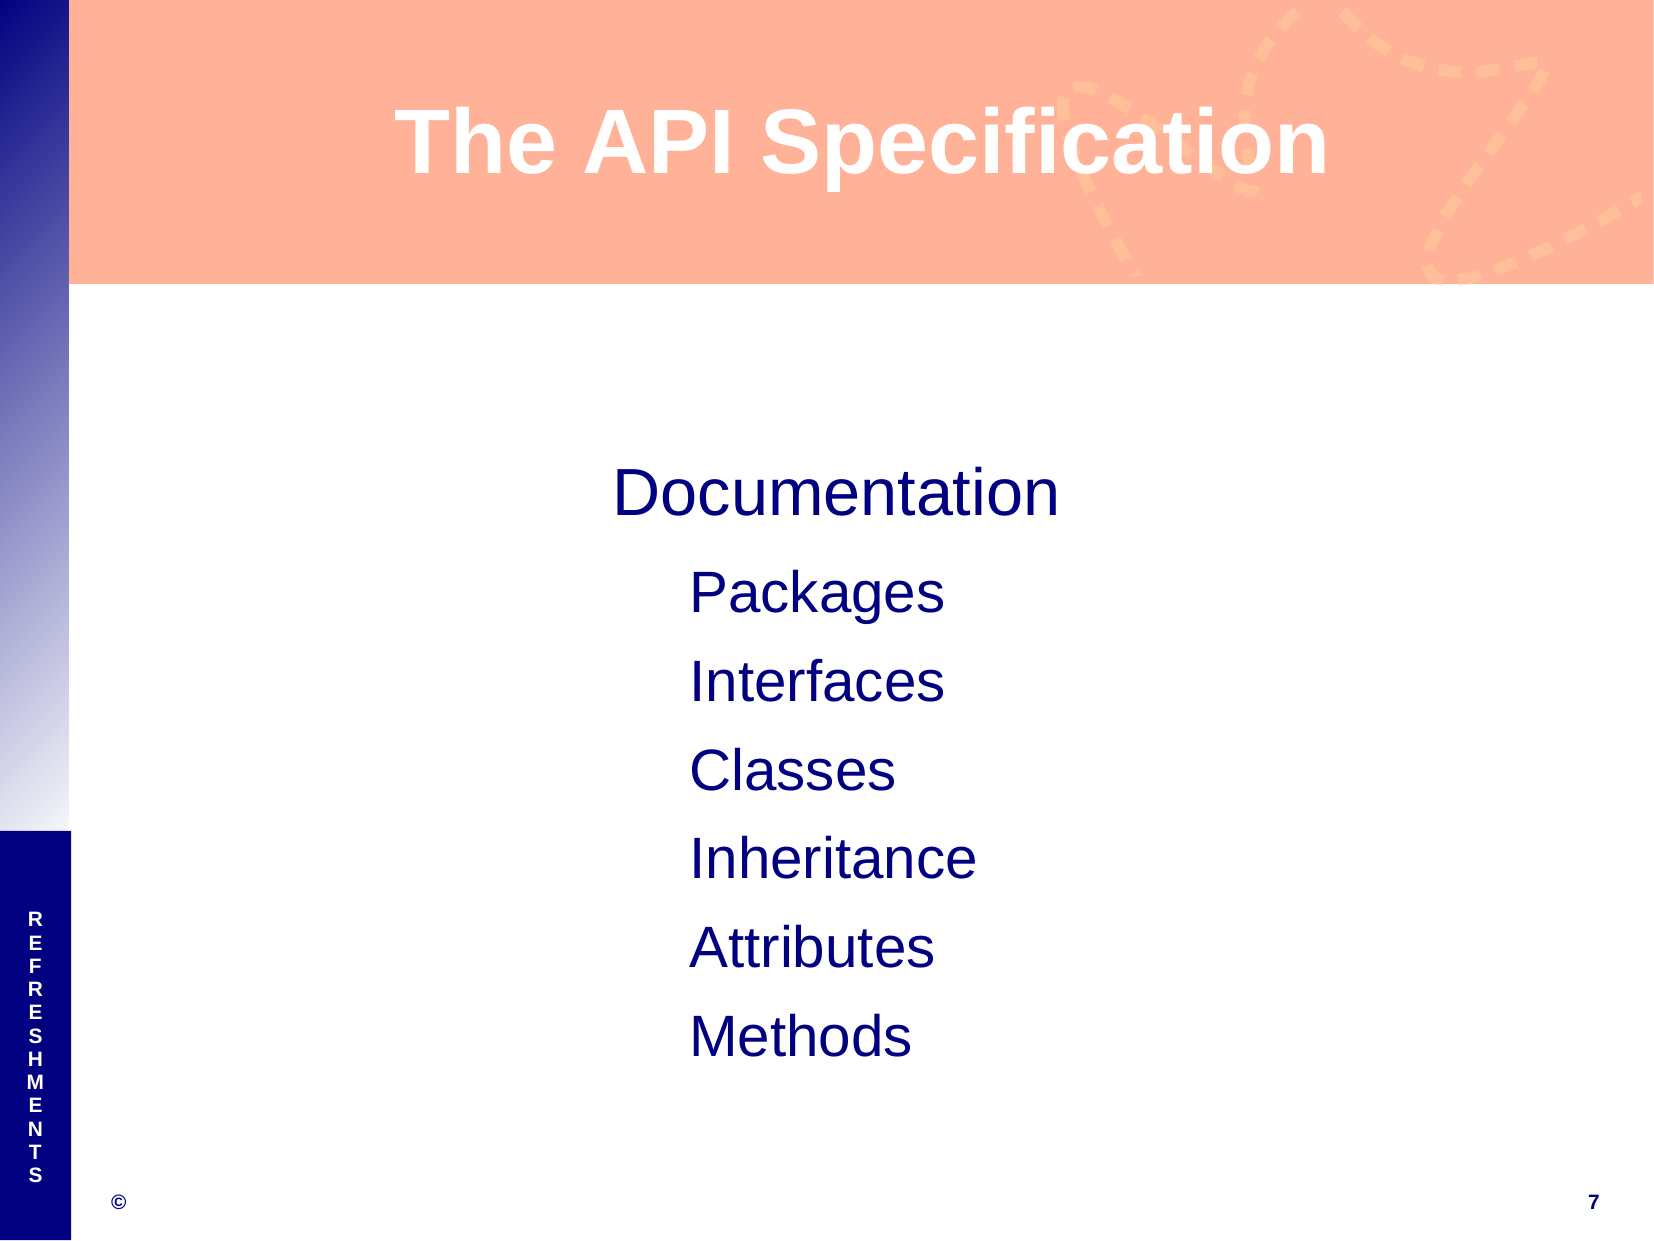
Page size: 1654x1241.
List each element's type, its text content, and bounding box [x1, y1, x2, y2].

list Documentation Packages Interfaces Classes Inheritance Attributes Methods [594, 455, 1132, 1068]
text_box R E F R E S H M E N T S [0, 830, 71, 1241]
title The API Specification [72, 37, 1654, 246]
